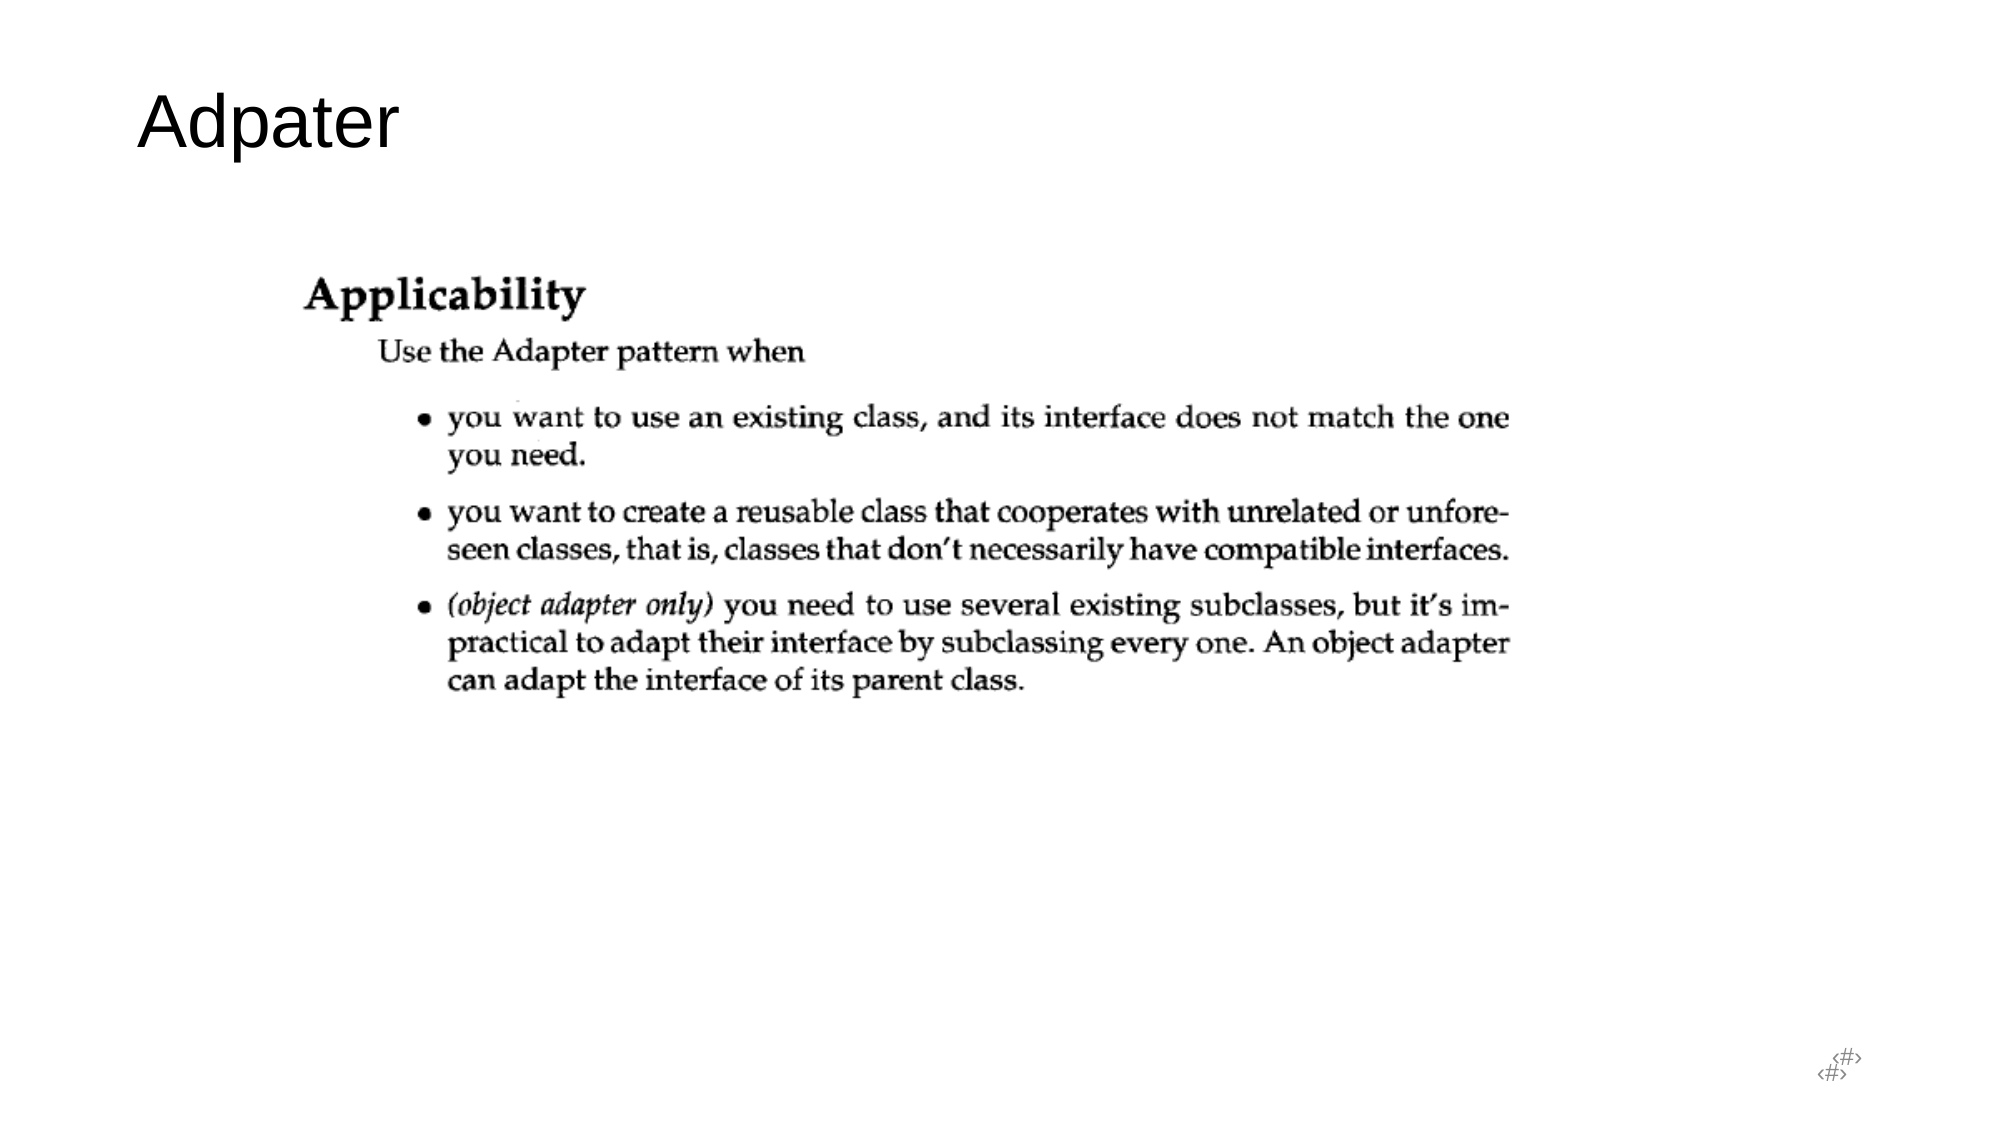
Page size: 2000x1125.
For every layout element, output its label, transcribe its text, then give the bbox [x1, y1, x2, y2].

title Adpater [137, 59, 436, 181]
picture [300, 269, 1549, 728]
